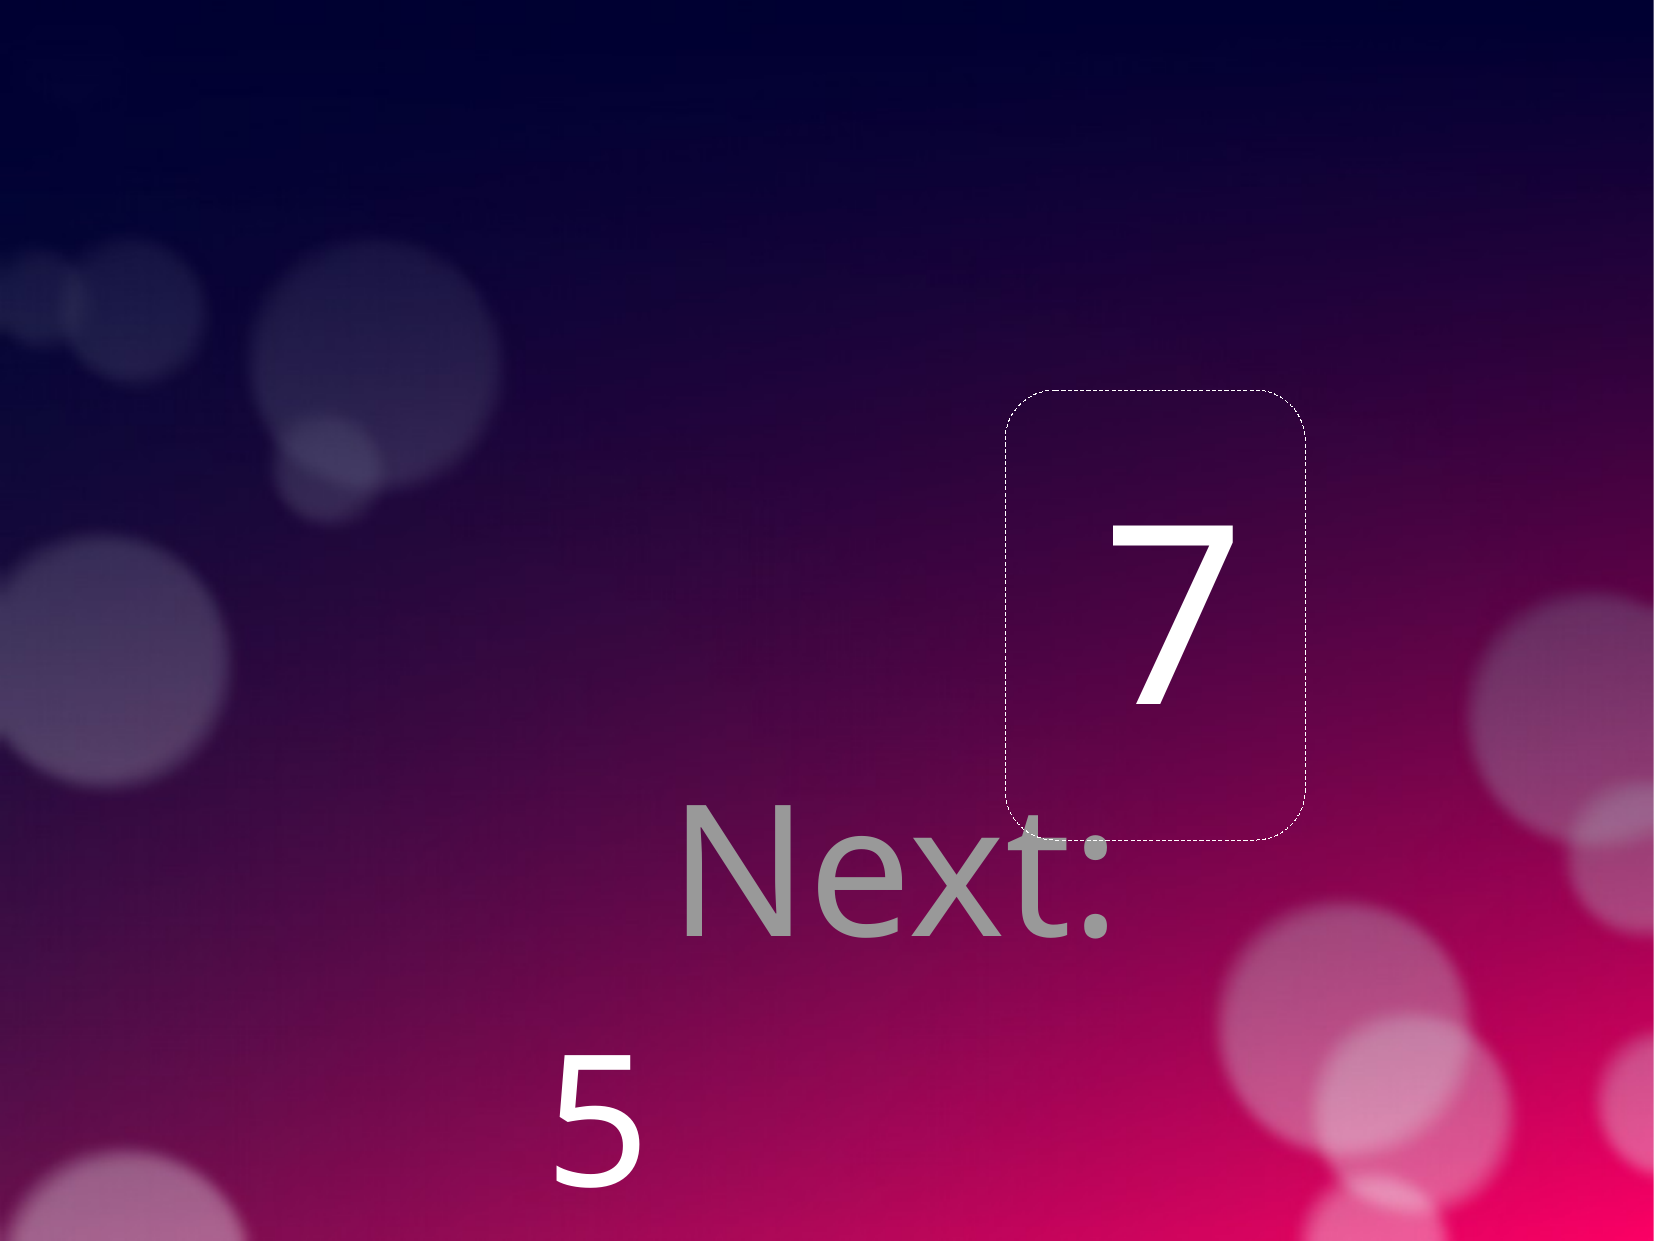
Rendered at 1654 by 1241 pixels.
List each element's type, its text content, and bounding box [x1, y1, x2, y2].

title 7 [885, 360, 1261, 856]
picture [0, 0, 1654, 1241]
title Next: 5 [510, 840, 1246, 1141]
